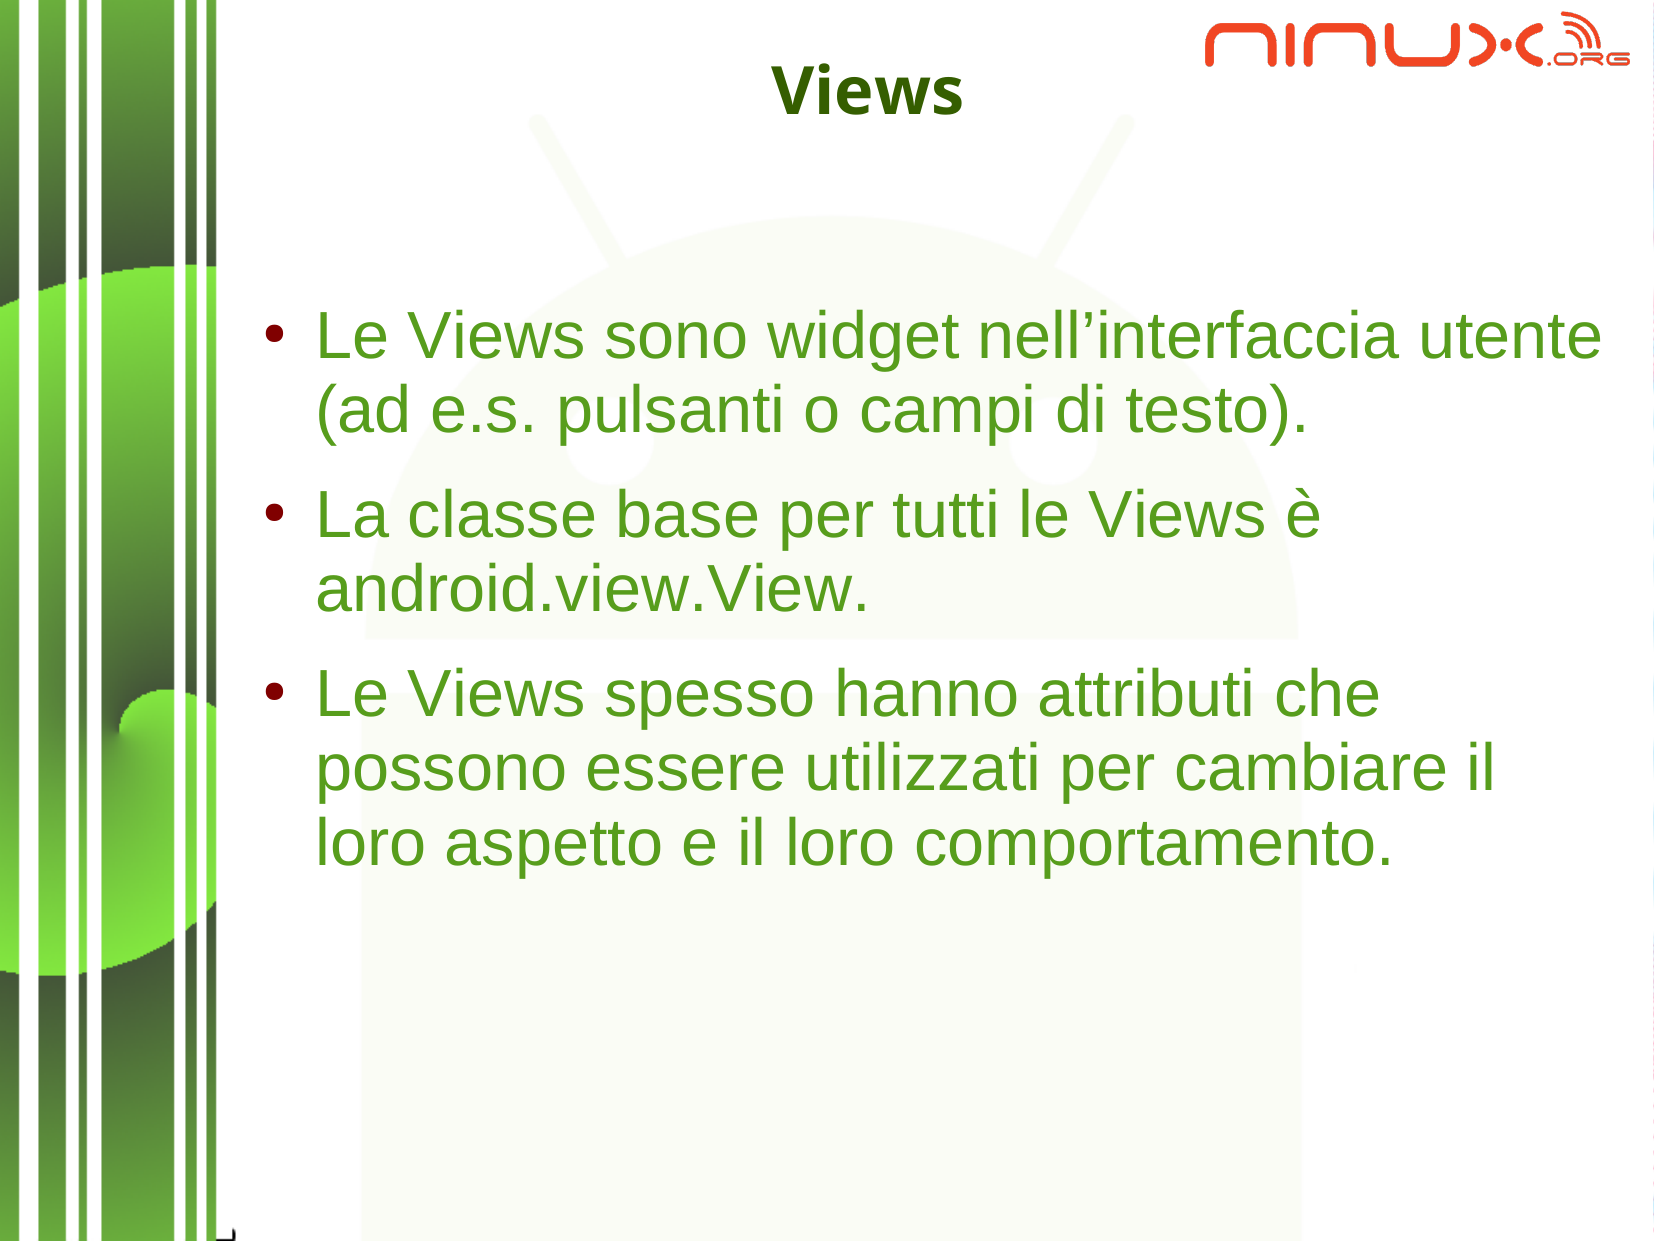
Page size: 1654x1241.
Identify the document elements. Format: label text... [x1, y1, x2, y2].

picture [0, 0, 1654, 1241]
list Le Views sono widget nell’interfaccia utente (ad e.s. pulsanti o campi di testo). La classe base per tutti le Views è android.view.View. Le Views spesso hanno attributi che possono essere utilizzati per cambiare il loro aspetto e il loro comportamento. [244, 297, 1619, 959]
title Views [236, 49, 1501, 128]
